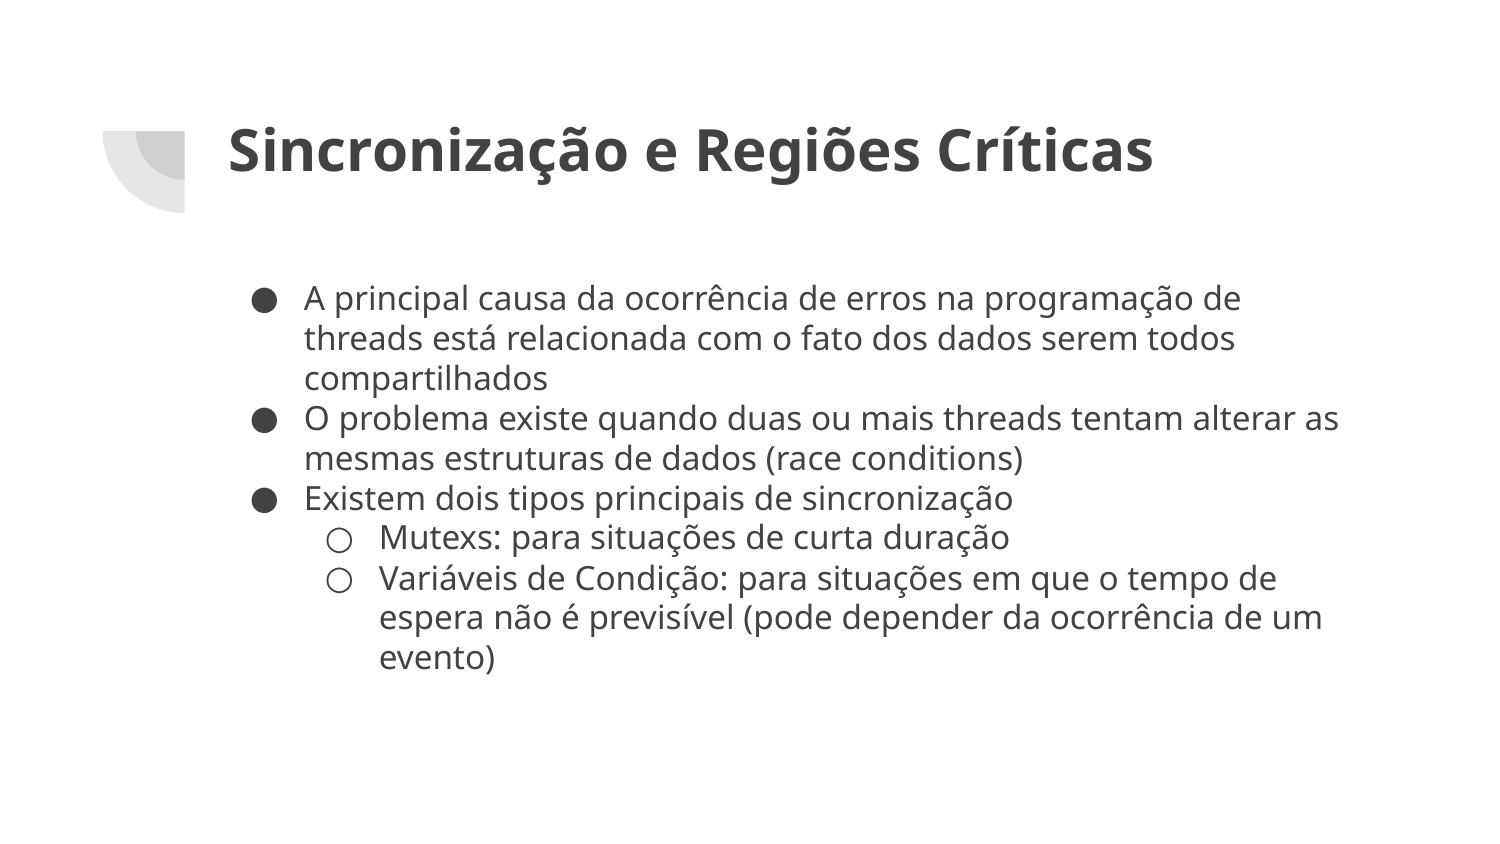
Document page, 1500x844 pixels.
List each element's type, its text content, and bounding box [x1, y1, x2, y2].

list A principal causa da ocorrência de erros na programação de threads está relacionada com o fato dos dados serem todos compartilhados O problema existe quando duas ou mais threads tentam alterar as mesmas estruturas de dados (race conditions) Existem dois tipos principais de sincronização Mutexs: para situações de curta duração Variáveis de Condição: para situações em que o tempo de espera não é previsível (pode depender da ocorrência de um evento) [213, 262, 1368, 744]
title Sincronização e Regiões Crı́ticas [213, 98, 1368, 262]
